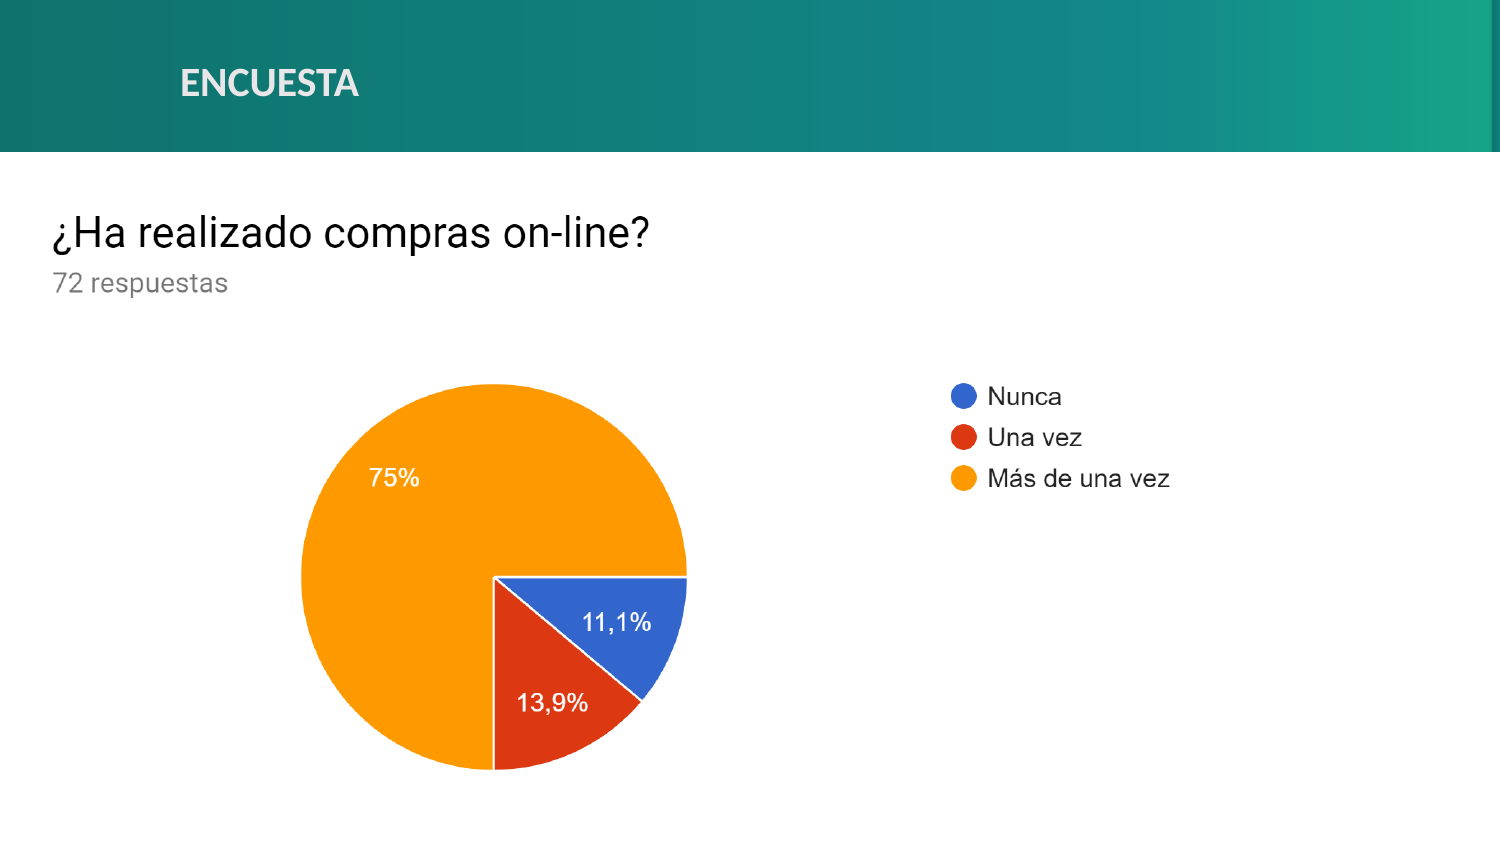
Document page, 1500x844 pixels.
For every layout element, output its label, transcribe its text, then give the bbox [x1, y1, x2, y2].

text_box ENCUESTA [165, 47, 591, 113]
picture [0, 0, 1500, 844]
